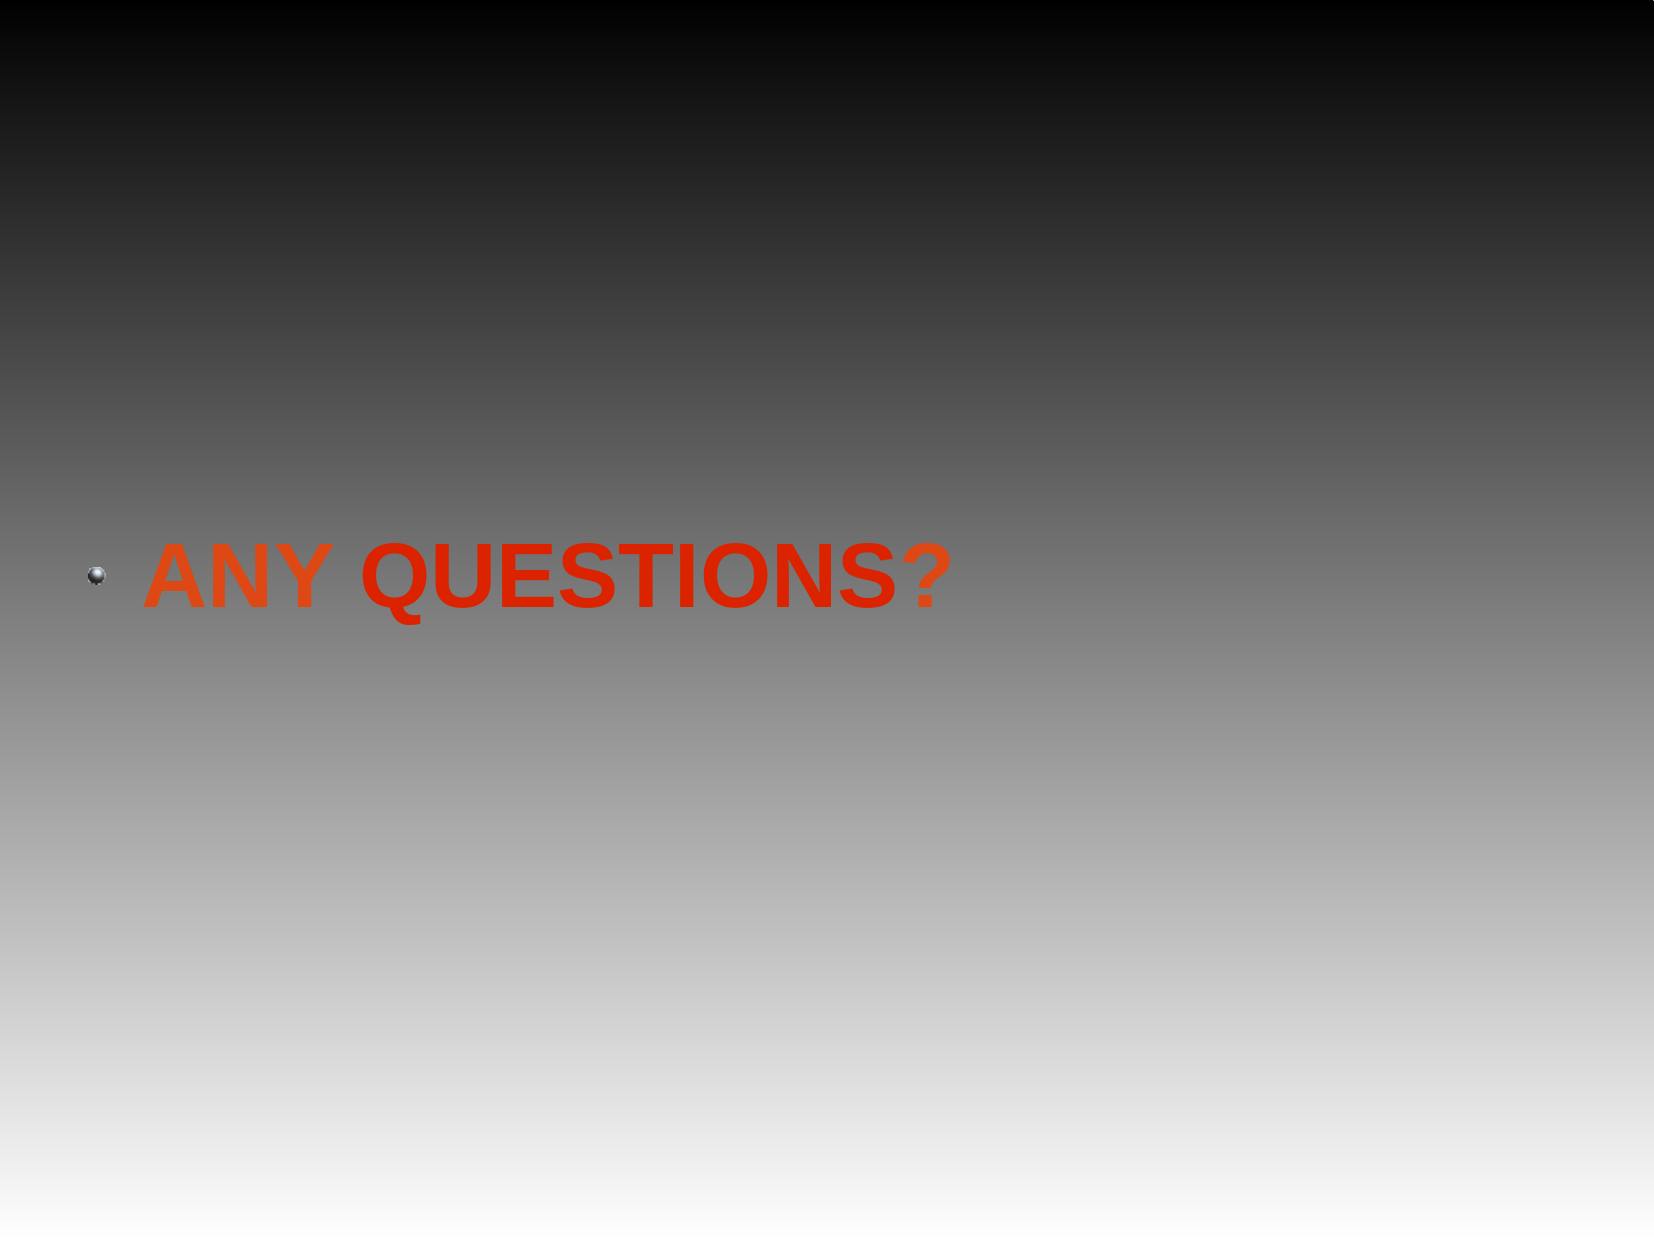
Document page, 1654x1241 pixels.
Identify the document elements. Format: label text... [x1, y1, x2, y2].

list ANY QUESTIONS? [70, 107, 1559, 827]
